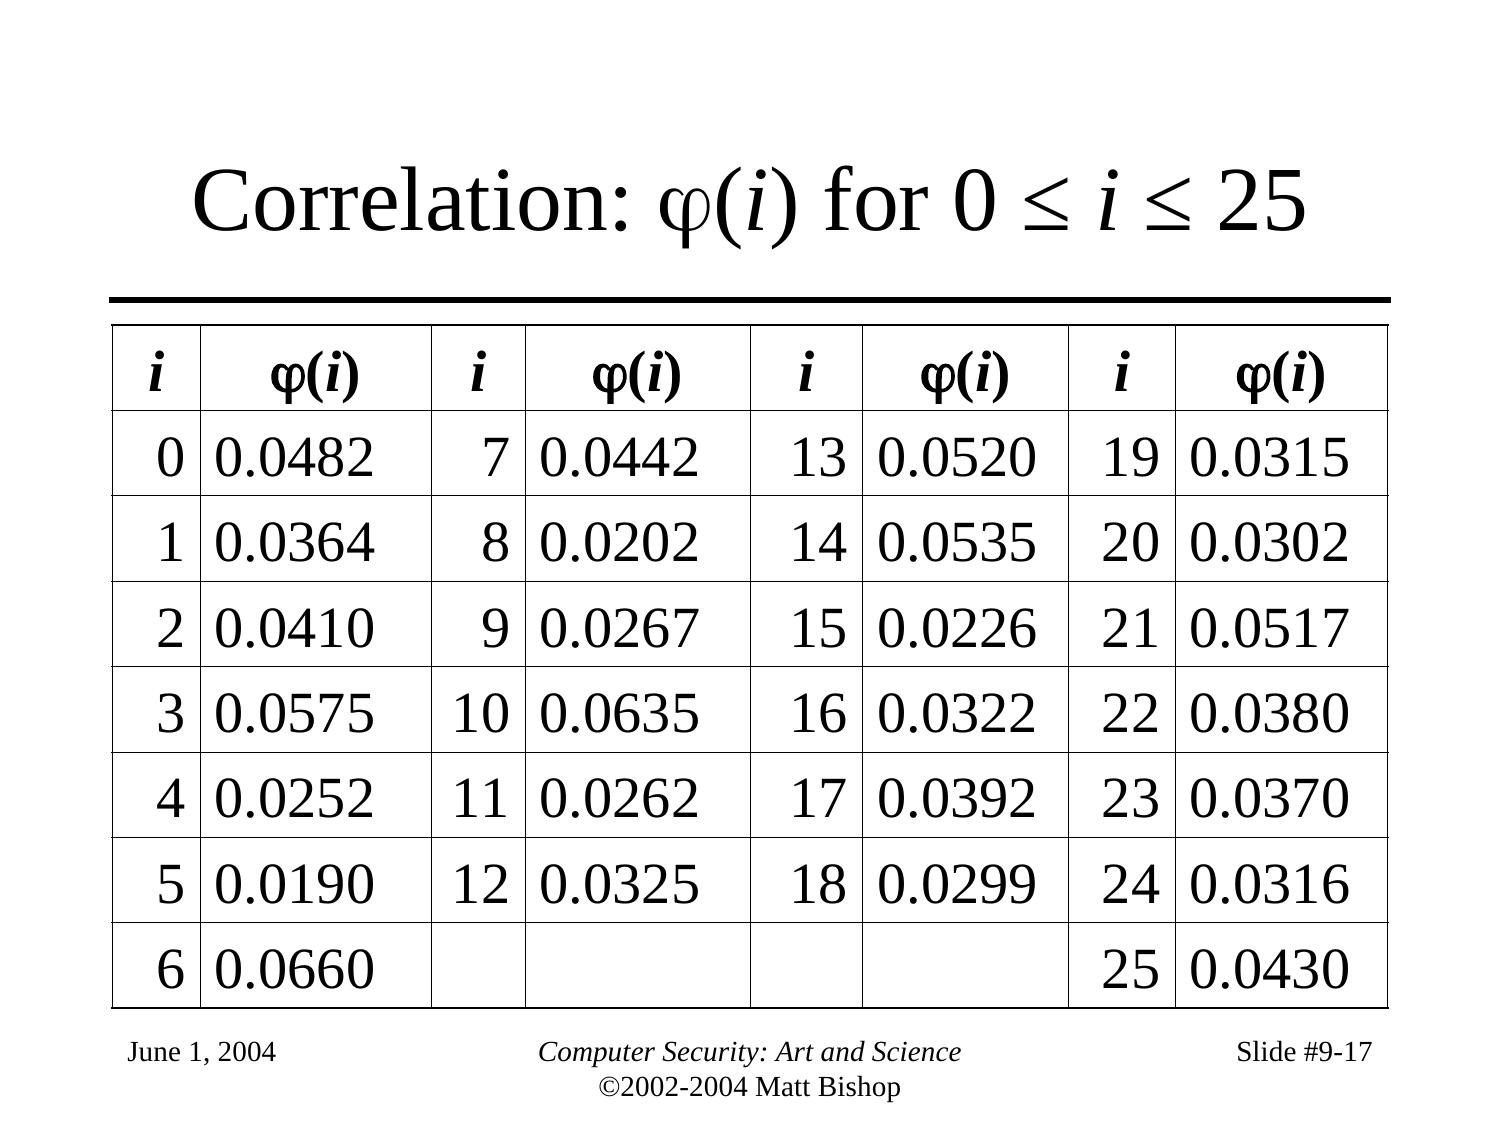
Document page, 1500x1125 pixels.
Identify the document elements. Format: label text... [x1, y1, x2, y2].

table_cell 0.0202 [526, 496, 750, 581]
table_cell 0.0226 [863, 582, 1068, 666]
table_cell 25 [1069, 923, 1175, 1007]
table_cell 18 [751, 838, 862, 922]
table_cell 0.0325 [526, 838, 750, 922]
table_cell 0.0520 [863, 411, 1068, 495]
table_cell 0.0430 [1176, 923, 1387, 1007]
table_cell 0.0575 [201, 667, 431, 752]
table_cell 0.0267 [526, 582, 750, 666]
table_cell 0.0190 [201, 838, 431, 922]
table_cell 15 [751, 582, 862, 666]
table_header i [751, 326, 862, 410]
table_cell 0.0315 [1176, 411, 1387, 495]
table_cell 3 [113, 667, 200, 752]
table_cell 0.0262 [526, 753, 750, 837]
table_header i [1069, 326, 1175, 410]
table_header (i) [526, 326, 750, 410]
table_cell 0.0517 [1176, 582, 1387, 666]
table_cell 0.0299 [863, 838, 1068, 922]
table_cell 2 [113, 582, 200, 666]
table_cell 0.0316 [1176, 838, 1387, 922]
table_cell 12 [432, 838, 525, 922]
table_cell 17 [751, 753, 862, 837]
table_cell 19 [1069, 411, 1175, 495]
table_cell 0.0370 [1176, 753, 1387, 837]
table_cell 0.0380 [1176, 667, 1387, 752]
table_cell 0.0482 [201, 411, 431, 495]
table_cell 7 [432, 411, 525, 495]
table_cell 0.0442 [526, 411, 750, 495]
table_cell 1 [113, 496, 200, 581]
table_cell 0.0660 [201, 923, 431, 1007]
table_cell 9 [432, 582, 525, 666]
table_cell 0.0410 [201, 582, 431, 666]
table_cell 16 [751, 667, 862, 752]
table_cell 0.0635 [526, 667, 750, 752]
table_header i [432, 326, 525, 410]
table_cell [751, 923, 862, 1007]
table_cell 20 [1069, 496, 1175, 581]
table_cell 4 [113, 753, 200, 837]
table_header (i) [863, 326, 1068, 410]
table_cell 22 [1069, 667, 1175, 752]
table_cell 23 [1069, 753, 1175, 837]
table_cell 10 [432, 667, 525, 752]
table_header (i) [1176, 326, 1387, 410]
table_header i [113, 326, 200, 410]
table_cell 0.0302 [1176, 496, 1387, 581]
table_cell 0 [113, 411, 200, 495]
table_cell [863, 923, 1068, 1007]
table_cell 8 [432, 496, 525, 581]
table_cell 0.0364 [201, 496, 431, 581]
table_cell 6 [113, 923, 200, 1007]
table_cell 11 [432, 753, 525, 837]
table_cell 21 [1069, 582, 1175, 666]
table_cell [526, 923, 750, 1007]
table_cell 0.0322 [863, 667, 1068, 752]
title Correlation: (i) for 0 ≤ i ≤ 25 [112, 99, 1388, 288]
table_cell 0.0252 [201, 753, 431, 837]
table_cell 14 [751, 496, 862, 581]
table_cell 5 [113, 838, 200, 922]
table_header (i) [201, 326, 431, 410]
table_cell 24 [1069, 838, 1175, 922]
table_cell 13 [751, 411, 862, 495]
table_cell [432, 923, 525, 1007]
table_cell 0.0535 [863, 496, 1068, 581]
table_cell 0.0392 [863, 753, 1068, 837]
